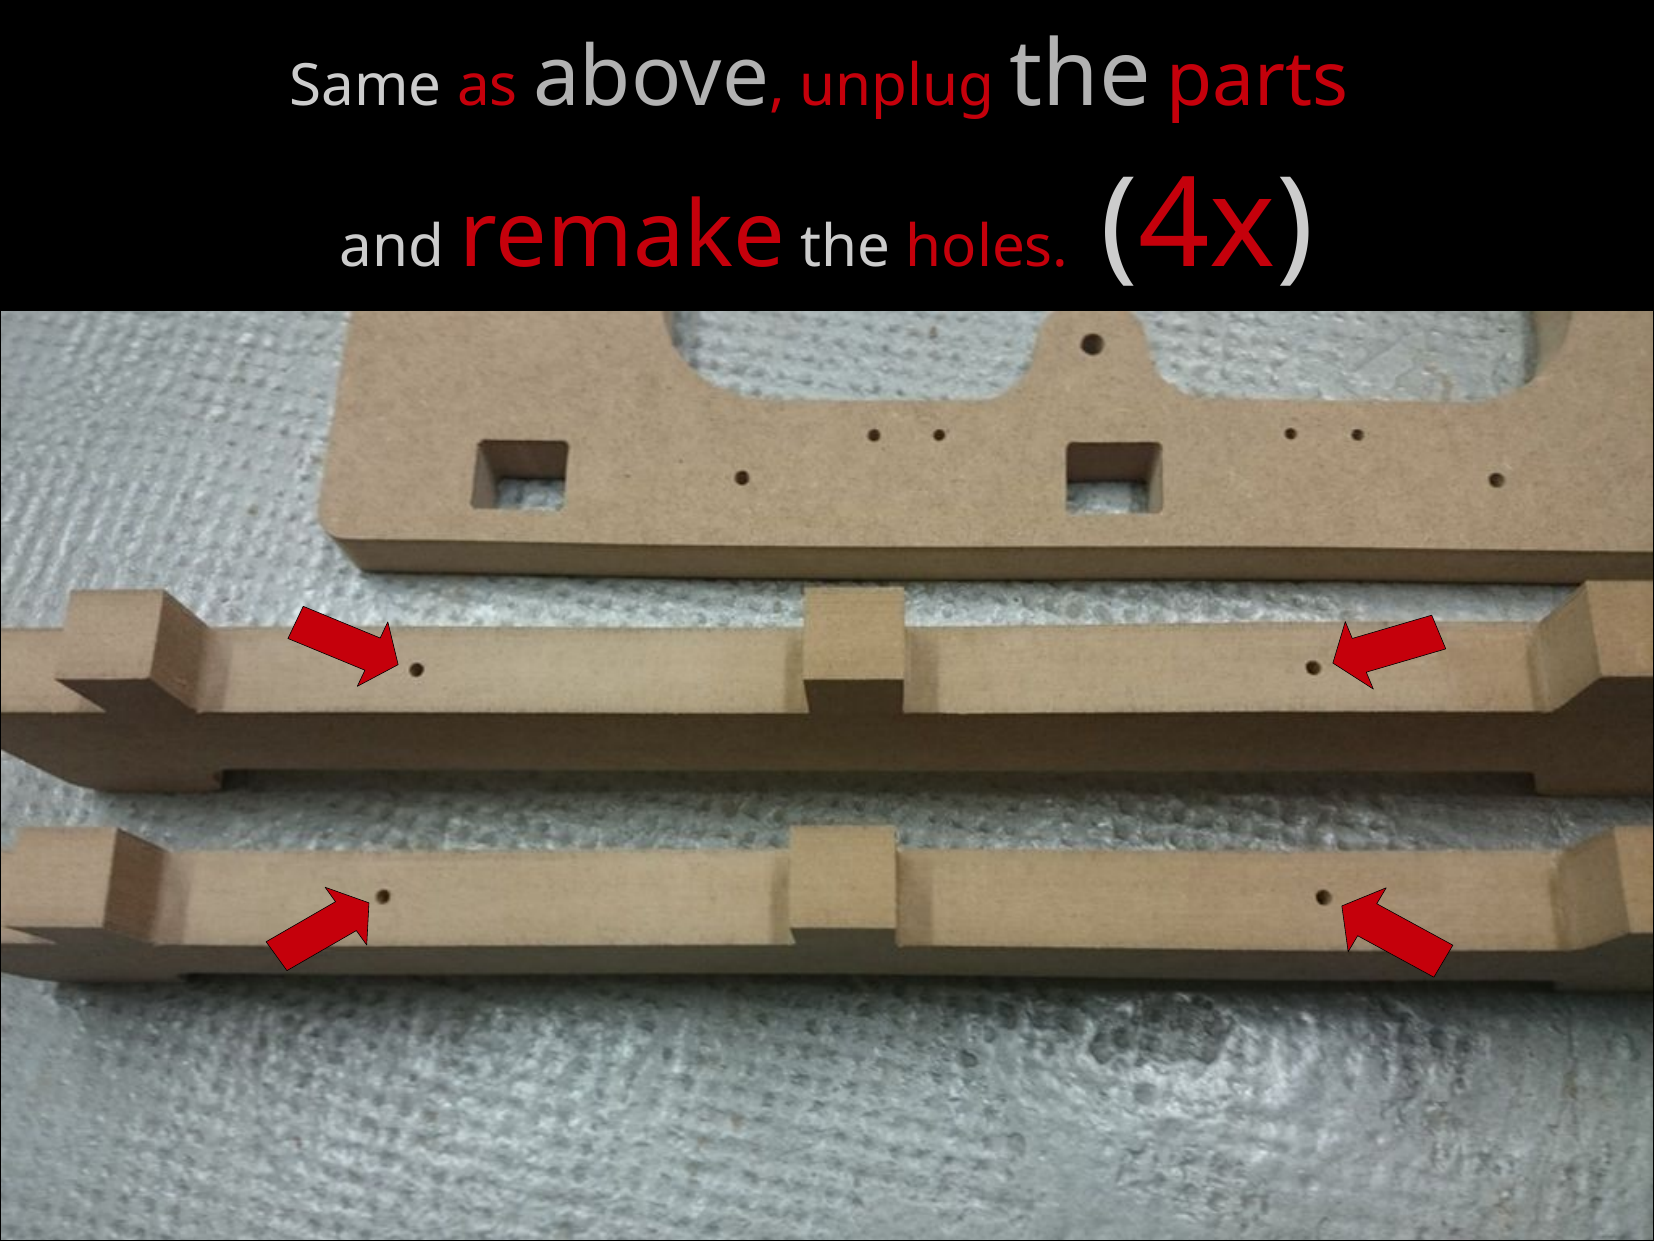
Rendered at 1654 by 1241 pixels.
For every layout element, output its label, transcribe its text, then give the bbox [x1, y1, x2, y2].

title Same as above, unplug the parts and remake the holes. (4x) [0, 0, 1654, 311]
text_box [1341, 887, 1453, 978]
picture [0, 311, 1654, 1241]
text_box [1332, 615, 1446, 690]
text_box [287, 606, 399, 687]
text_box [266, 887, 369, 971]
